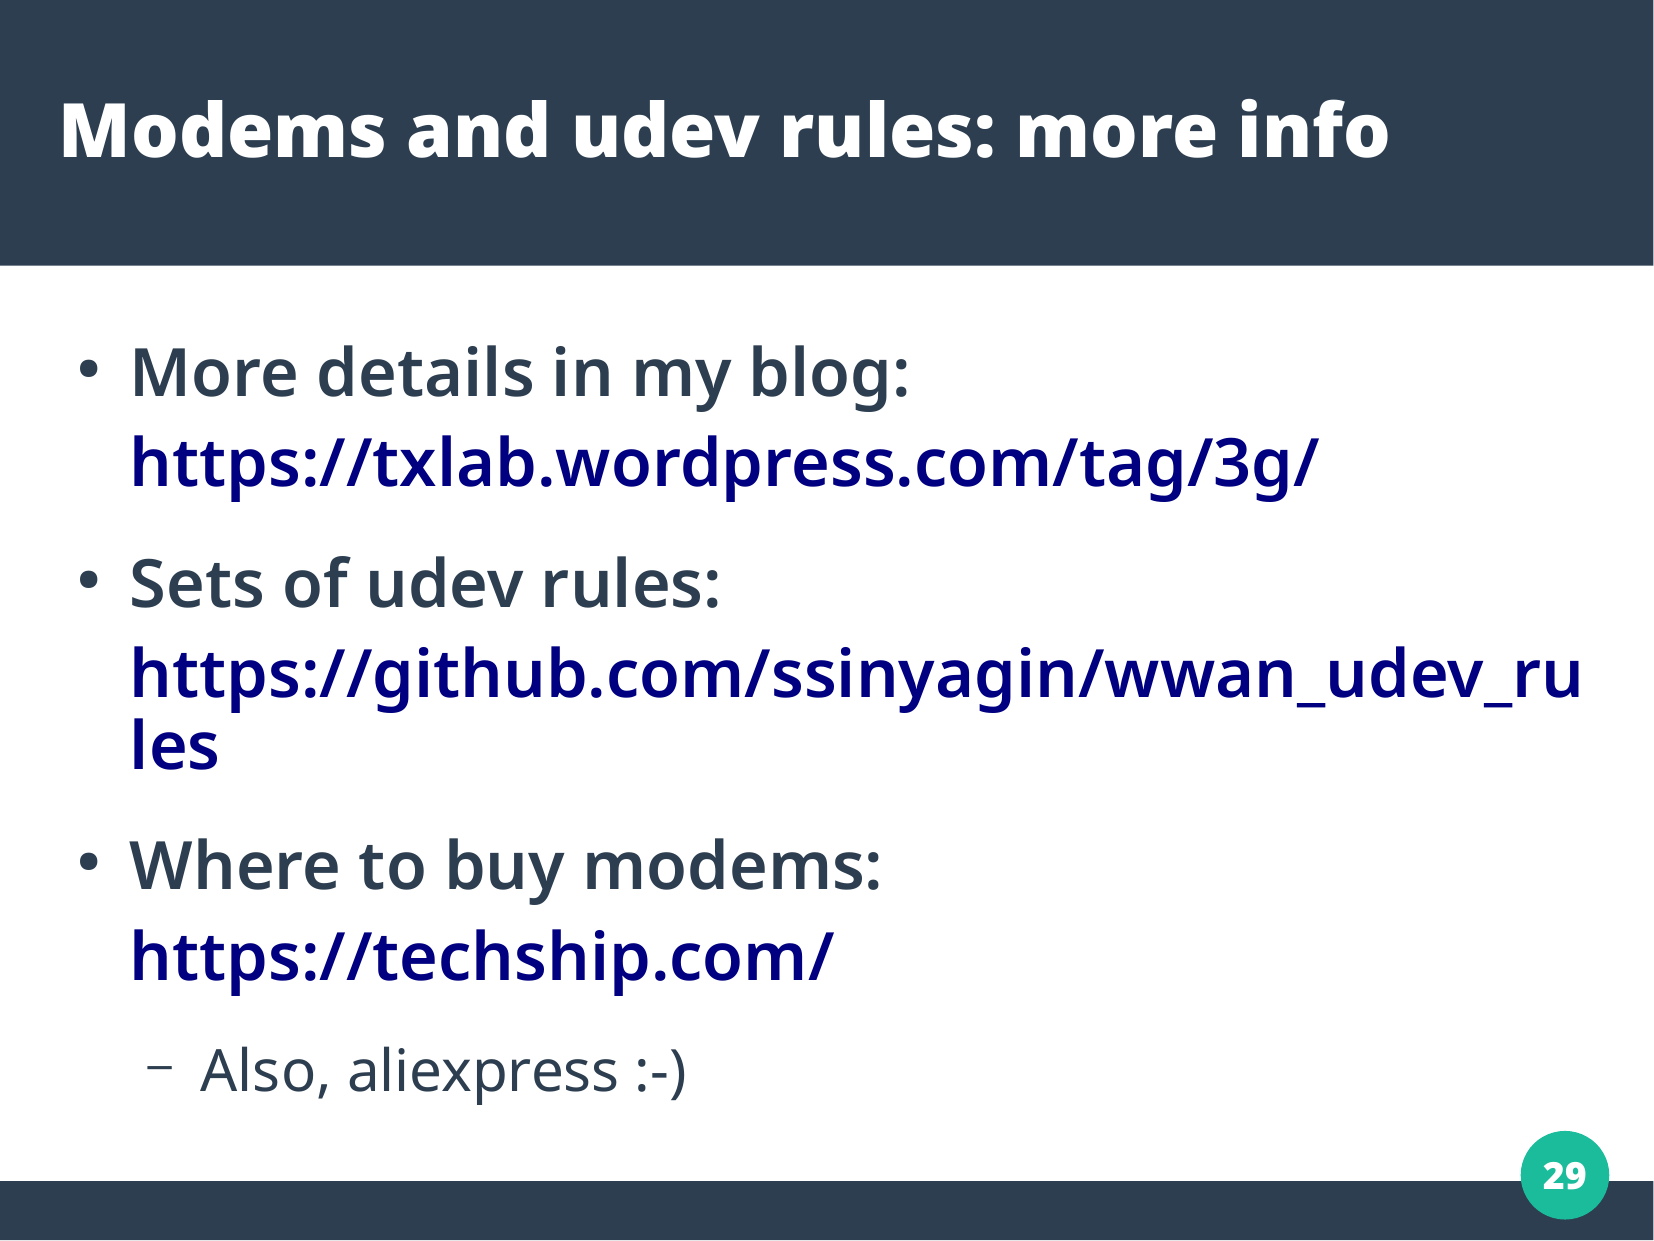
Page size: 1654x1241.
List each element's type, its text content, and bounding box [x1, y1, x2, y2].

list More details in my blog: https://txlab.wordpress.com/tag/3g/ Sets of udev rules: https://github.com/ssinyagin/wwan_udev_rules Where to buy modems: https://techship.com/ Also, aliexpress :-) [59, 324, 1595, 1152]
title Modems and udev rules: more info [59, 49, 1595, 207]
